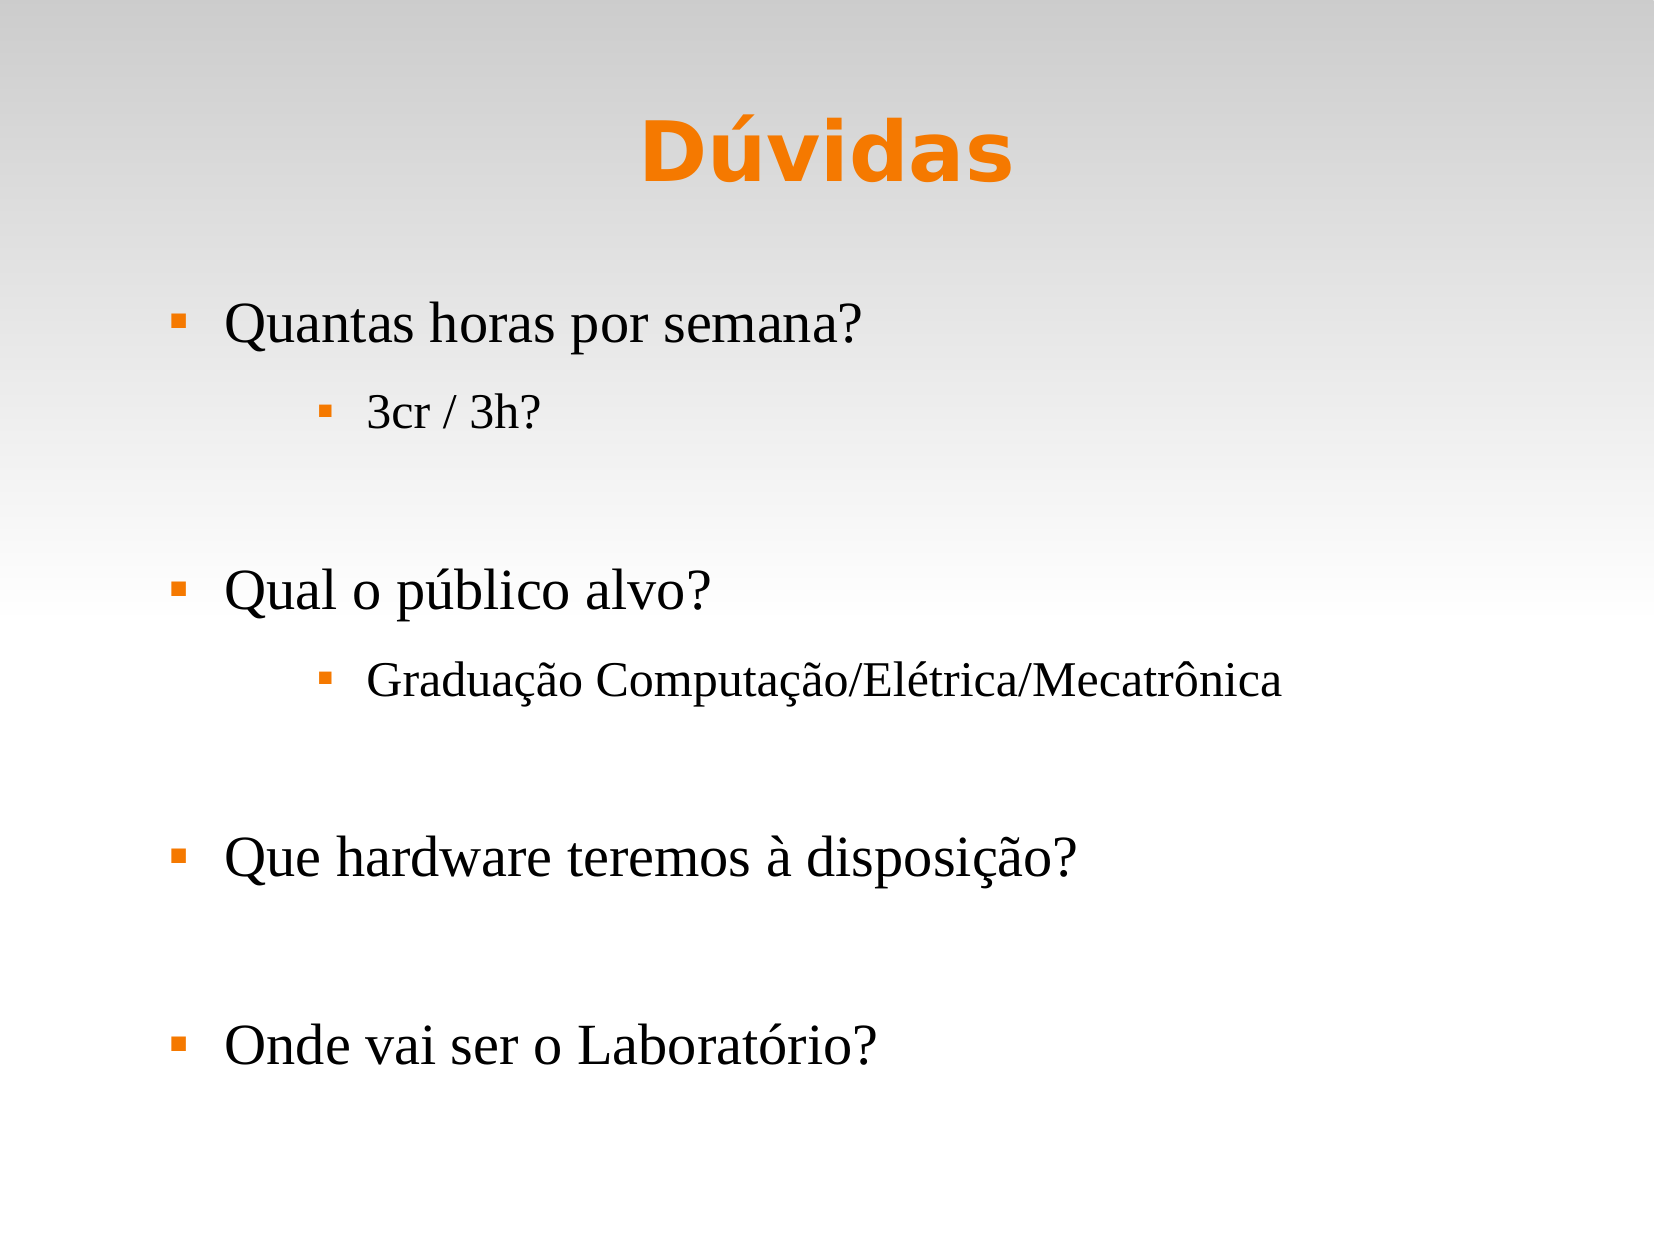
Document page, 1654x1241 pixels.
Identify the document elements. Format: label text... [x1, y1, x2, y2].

title Dúvidas [82, 49, 1571, 257]
list Quantas horas por semana? 3cr / 3h? Qual o público alvo? Graduação Computação/Elétrica/Mecatrônica Que hardware teremos à disposição? Onde vai ser o Laboratório? [82, 290, 1572, 1230]
